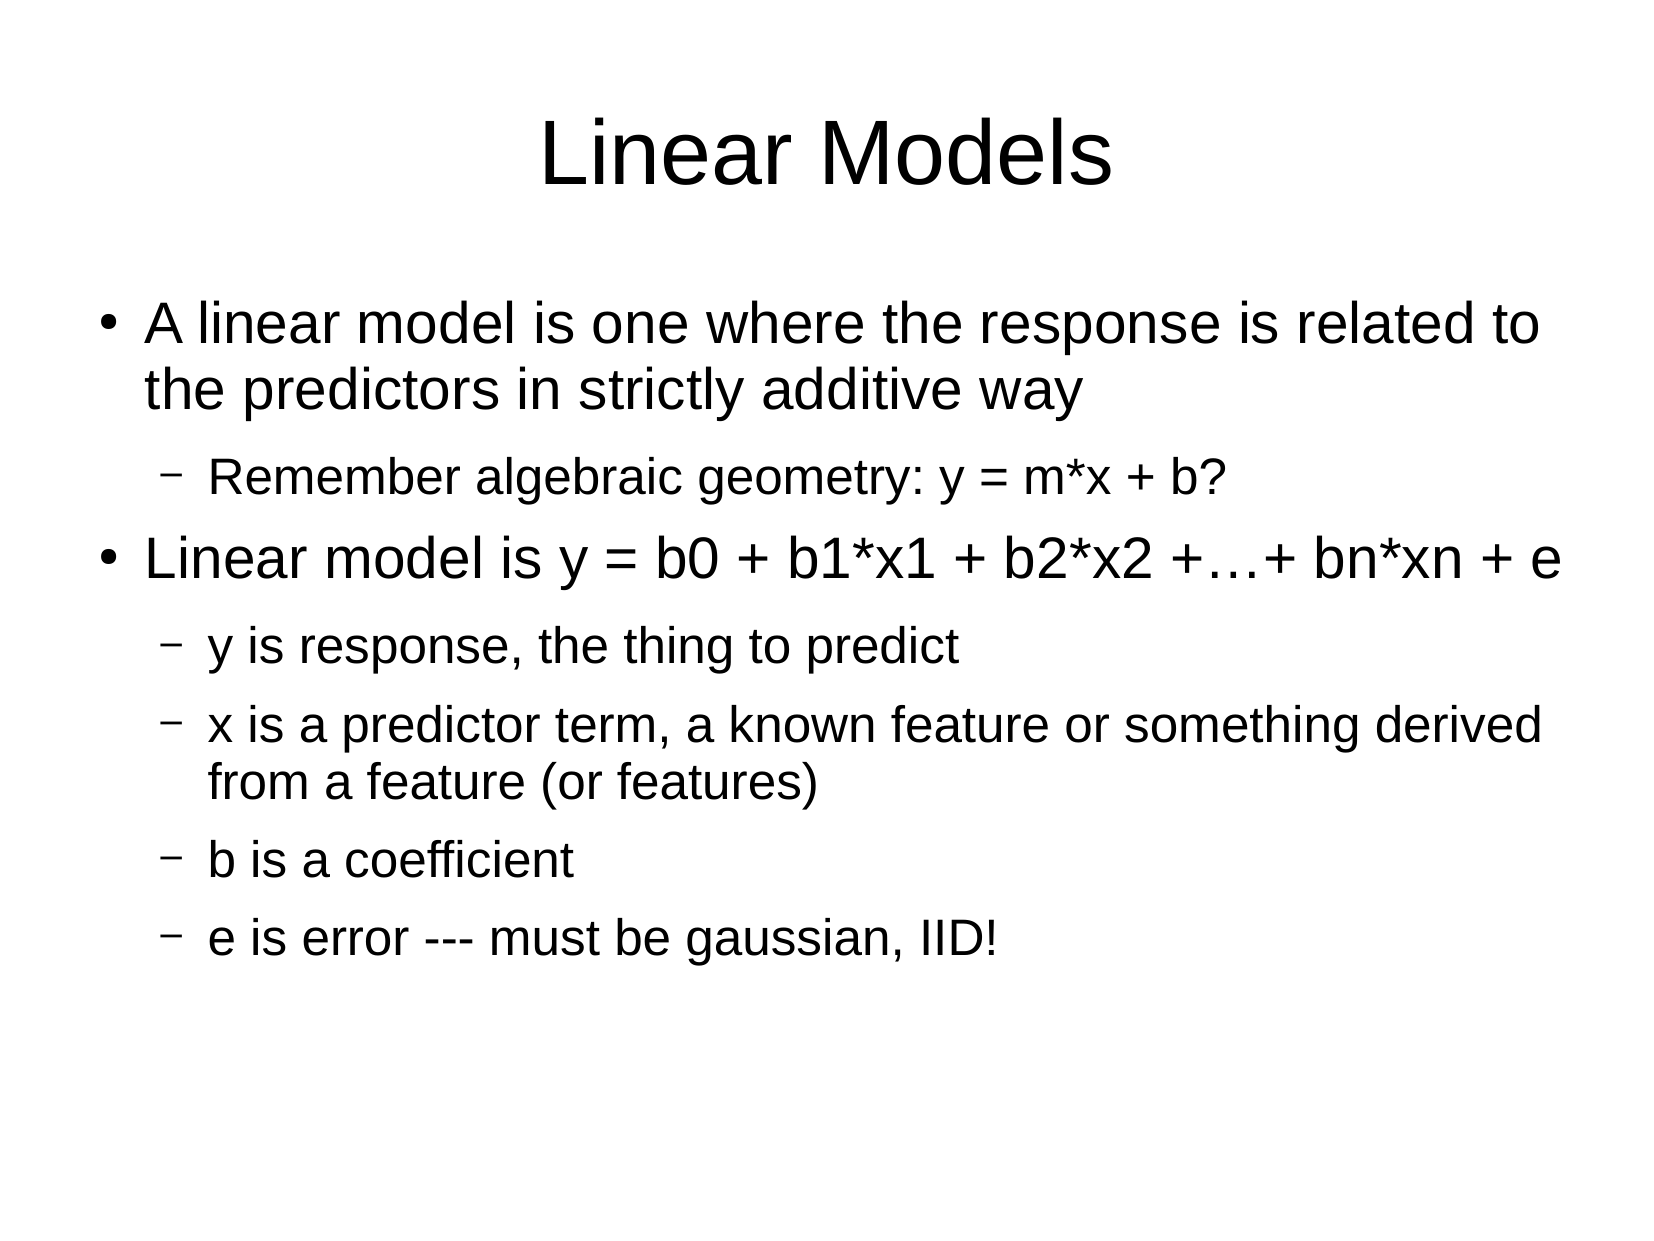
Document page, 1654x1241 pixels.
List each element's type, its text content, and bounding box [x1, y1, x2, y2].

list A linear model is one where the response is related to the predictors in strictly additive way Remember algebraic geometry: y = m*x + b? Linear model is y = b0 + b1*x1 + b2*x2 +…+ bn*xn + e y is response, the thing to predict x is a predictor term, a known feature or something derived from a feature (or features) b is a coefficient e is error --- must be gaussian, IID! [82, 290, 1571, 1010]
title Linear Models [82, 49, 1571, 257]
